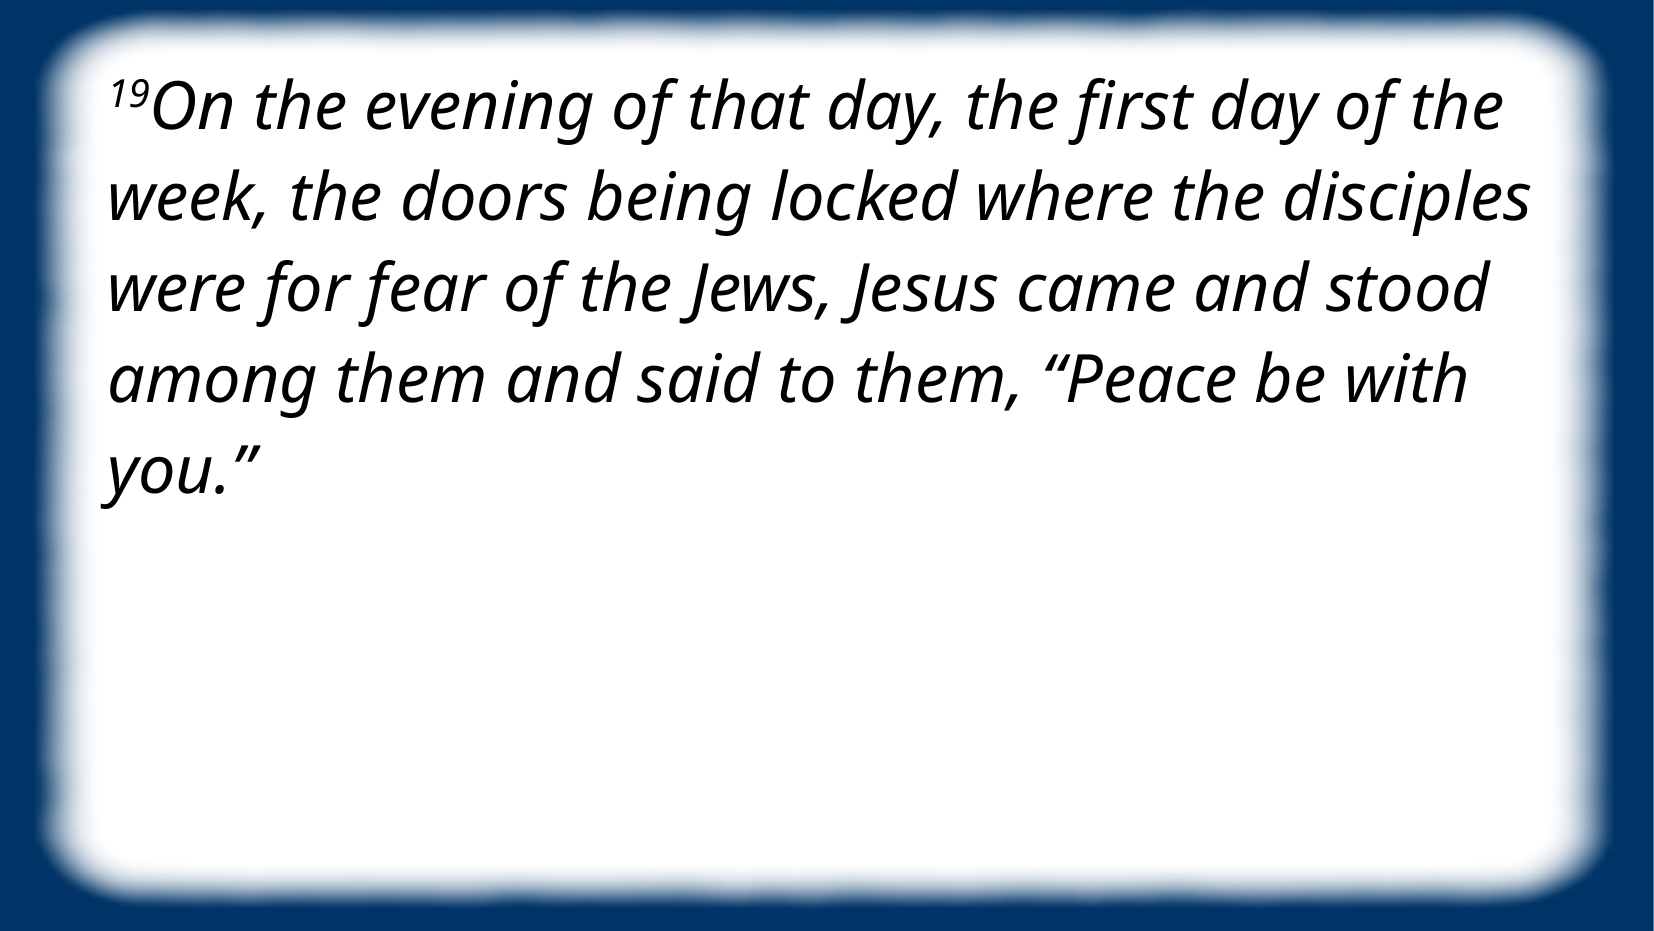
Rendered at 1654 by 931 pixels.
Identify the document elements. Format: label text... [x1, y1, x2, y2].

picture [0, 0, 1654, 931]
text_box 19On the evening of that day, the first day of the week, the doors being locked where the disciples were for fear of the Jews, Jesus came and stood among them and said to them, “Peace be with you.” [92, 51, 1578, 511]
